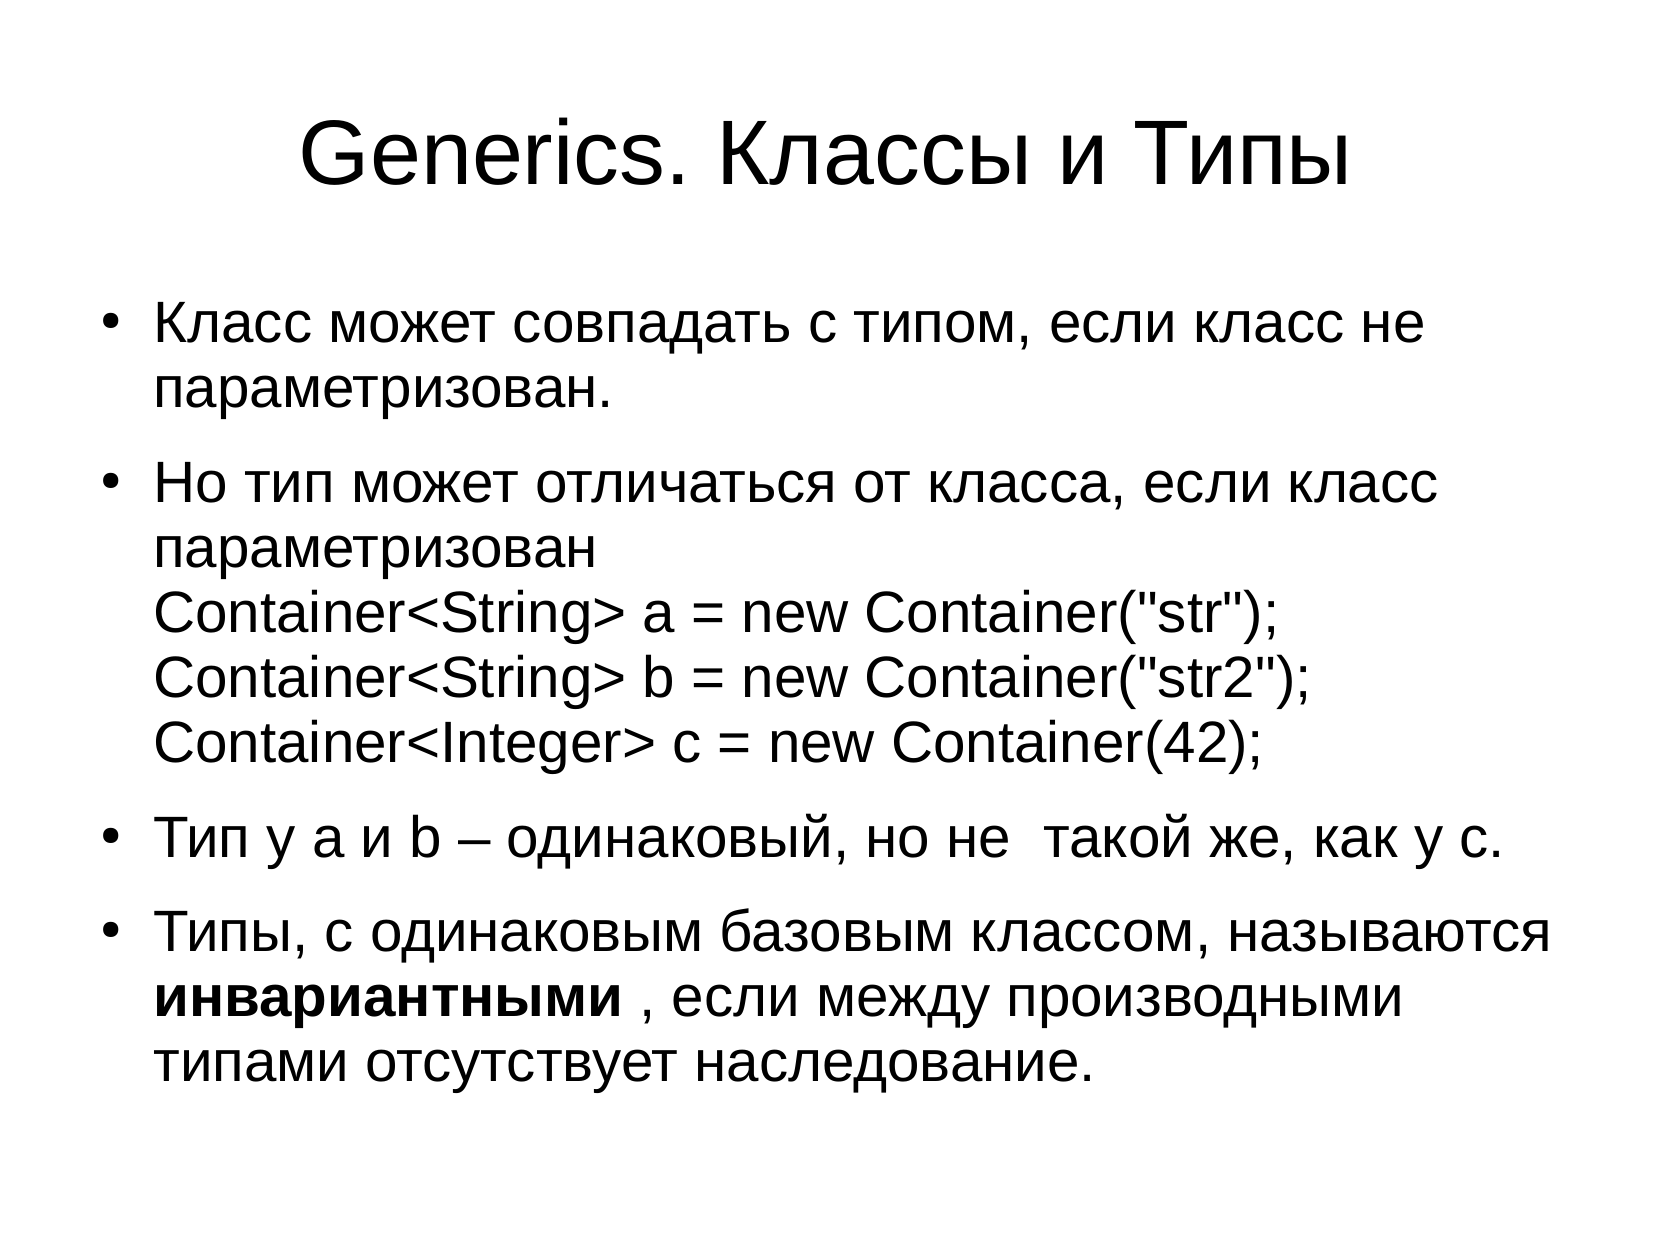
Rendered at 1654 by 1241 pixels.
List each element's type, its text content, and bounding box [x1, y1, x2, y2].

list Класс может совпадать с типом, если класс не параметризован. Но тип может отличаться от класса, если класс параметризован Container<String> a = new Container("str"); Container<String> b = new Container("str2"); Container<Integer> c = new Container(42); Тип у a и b – одинаковый, но не такой же, как у c. Типы, с одинаковым базовым классом, называются инвариантными , если между производными типами отсутствует наследование. [82, 290, 1571, 1094]
title Generics. Классы и Типы [82, 49, 1571, 257]
